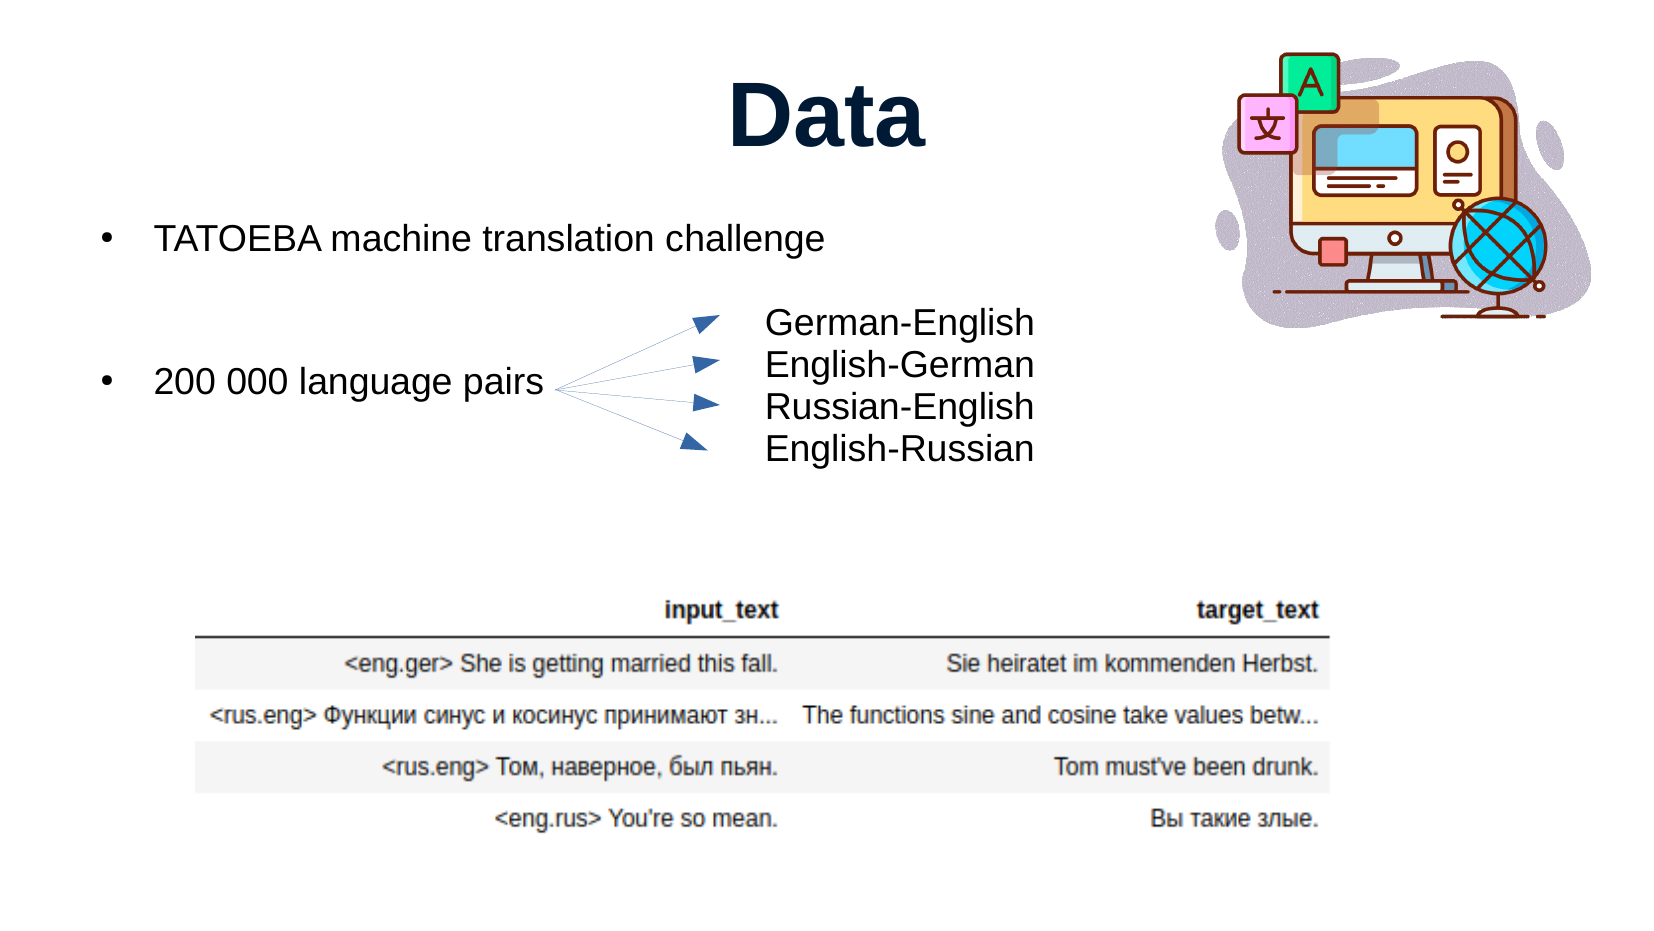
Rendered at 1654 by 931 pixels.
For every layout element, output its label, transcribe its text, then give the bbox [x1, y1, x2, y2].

picture [195, 569, 1342, 856]
title Data [82, 37, 1571, 193]
text_box German-English English-German Russian-English English-Russian [750, 294, 1111, 511]
list TATOEBA machine translation challenge 200 000 language pairs [82, 217, 1571, 758]
picture [1215, 52, 1591, 328]
